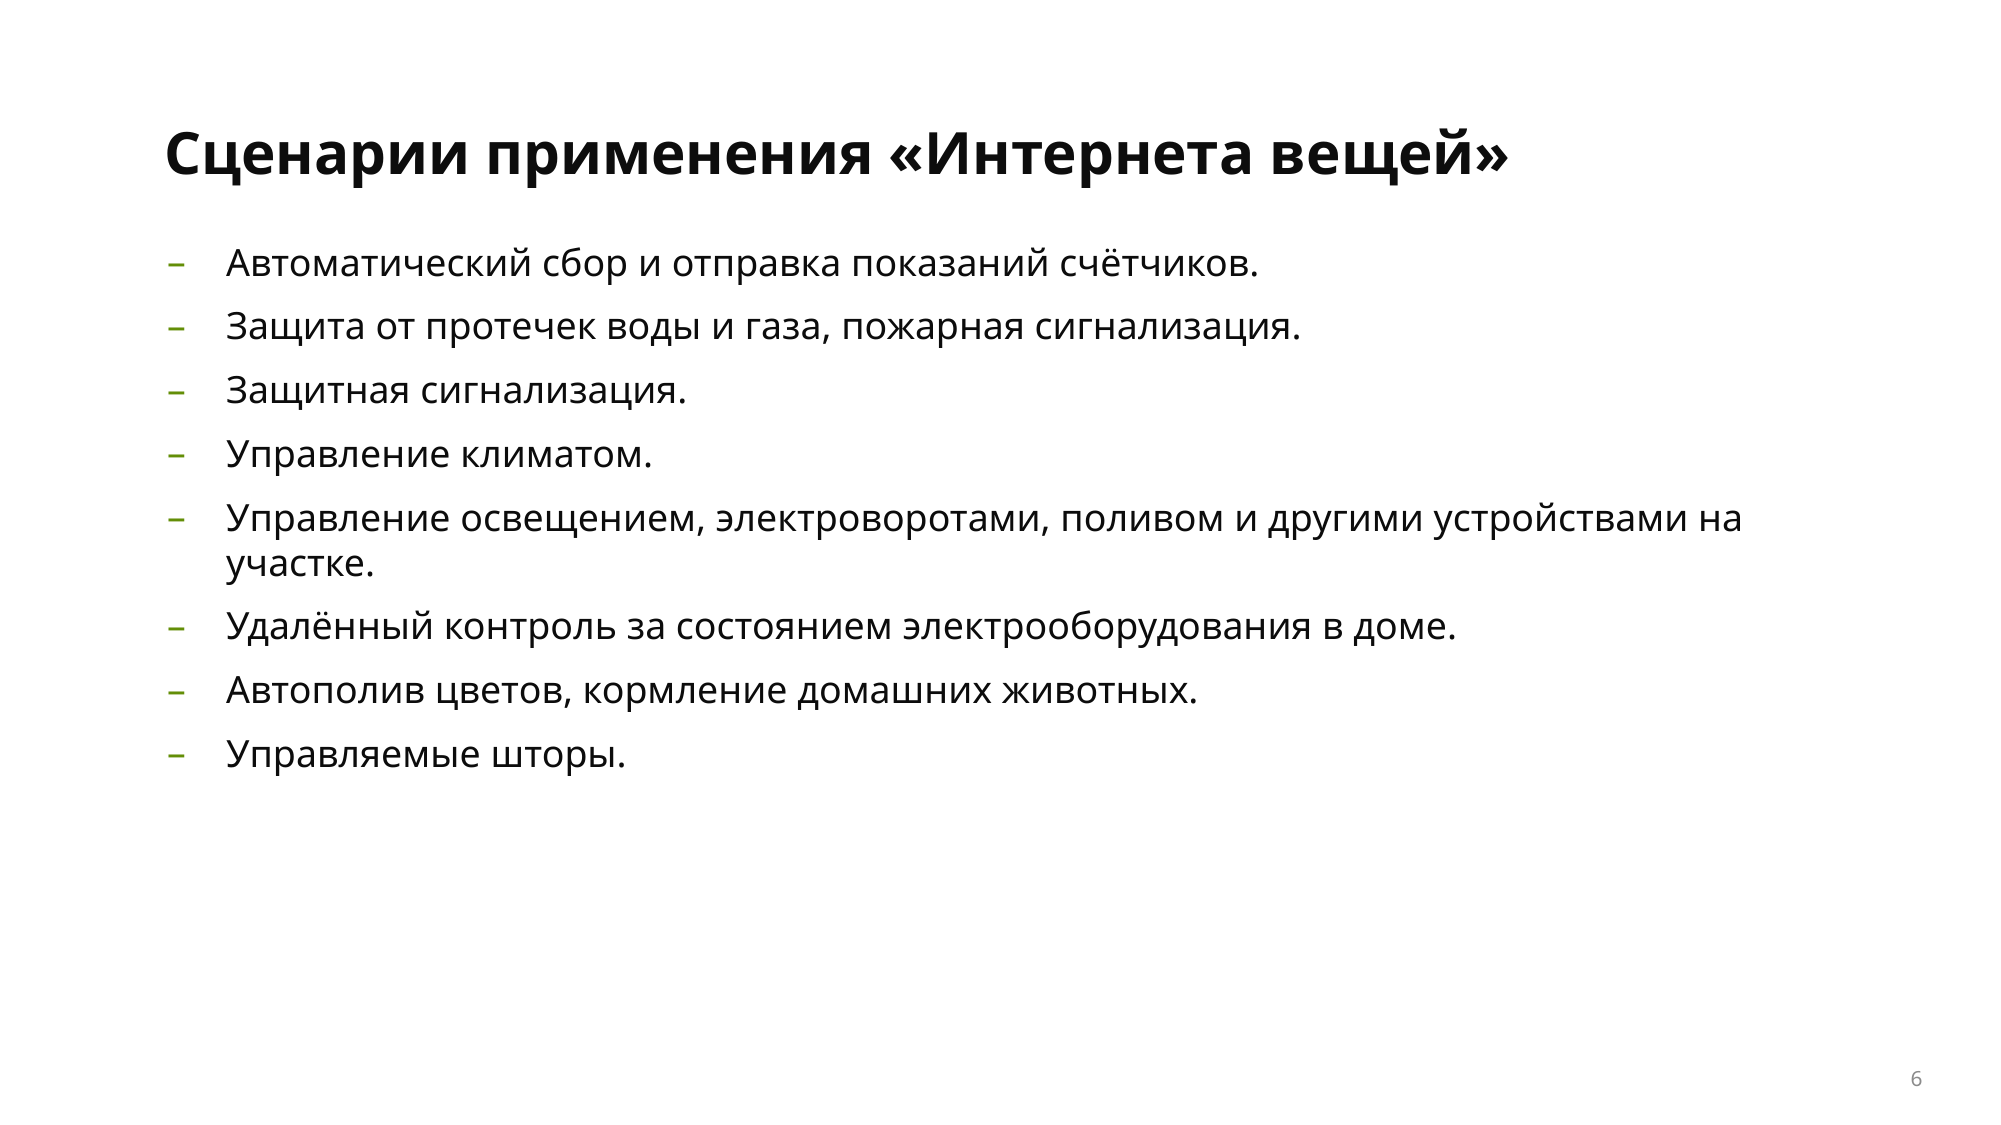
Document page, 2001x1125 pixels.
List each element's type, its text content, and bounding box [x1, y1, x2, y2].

text_box Сценарии применения «Интернета вещей» [149, 108, 1850, 194]
text_box Автоматический сбор и отправка показаний счётчиков. Защита от протечек воды и газа, пожарная сигнализация. Защитная сигнализация. Управление климатом. Управление освещением, электроворотами, поливом и другими устройствами на участке. Удалённый контроль за состоянием электрооборудования в доме. Автополив цветов, кормление домашних животных. Управляемые шторы. [152, 231, 1852, 871]
slide_number <номер> [1832, 1034, 2000, 1125]
